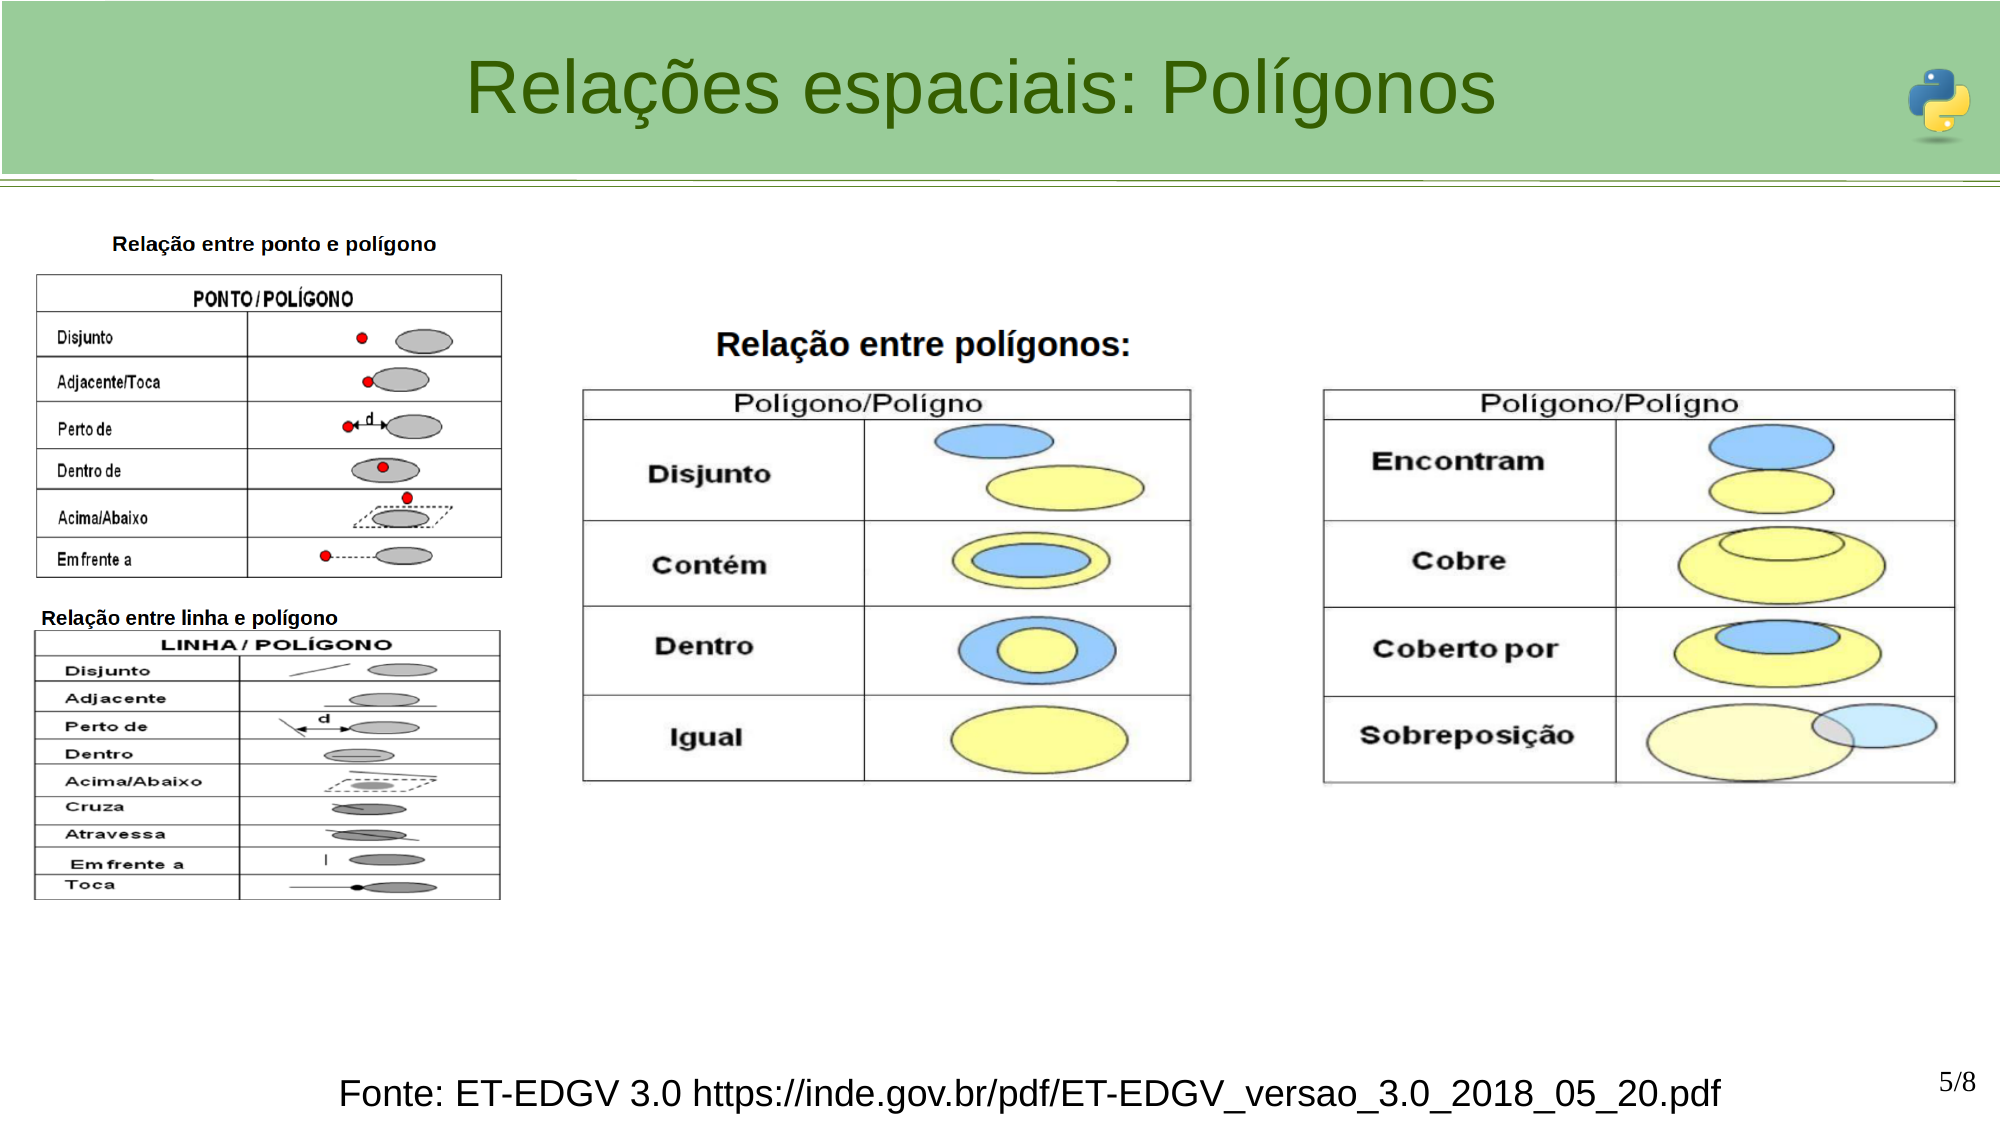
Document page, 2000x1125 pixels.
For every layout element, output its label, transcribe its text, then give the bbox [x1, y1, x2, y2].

picture [18, 227, 510, 580]
text_box Fonte: ET-EDGV 3.0 https://inde.gov.br/pdf/ET-EDGV_versao_3.0_2018_05_20.pdf [323, 1065, 1902, 1125]
picture [573, 311, 1966, 791]
title Relações espaciais: Polígonos [105, 0, 1861, 174]
picture [1901, 59, 1979, 148]
picture [24, 596, 512, 911]
